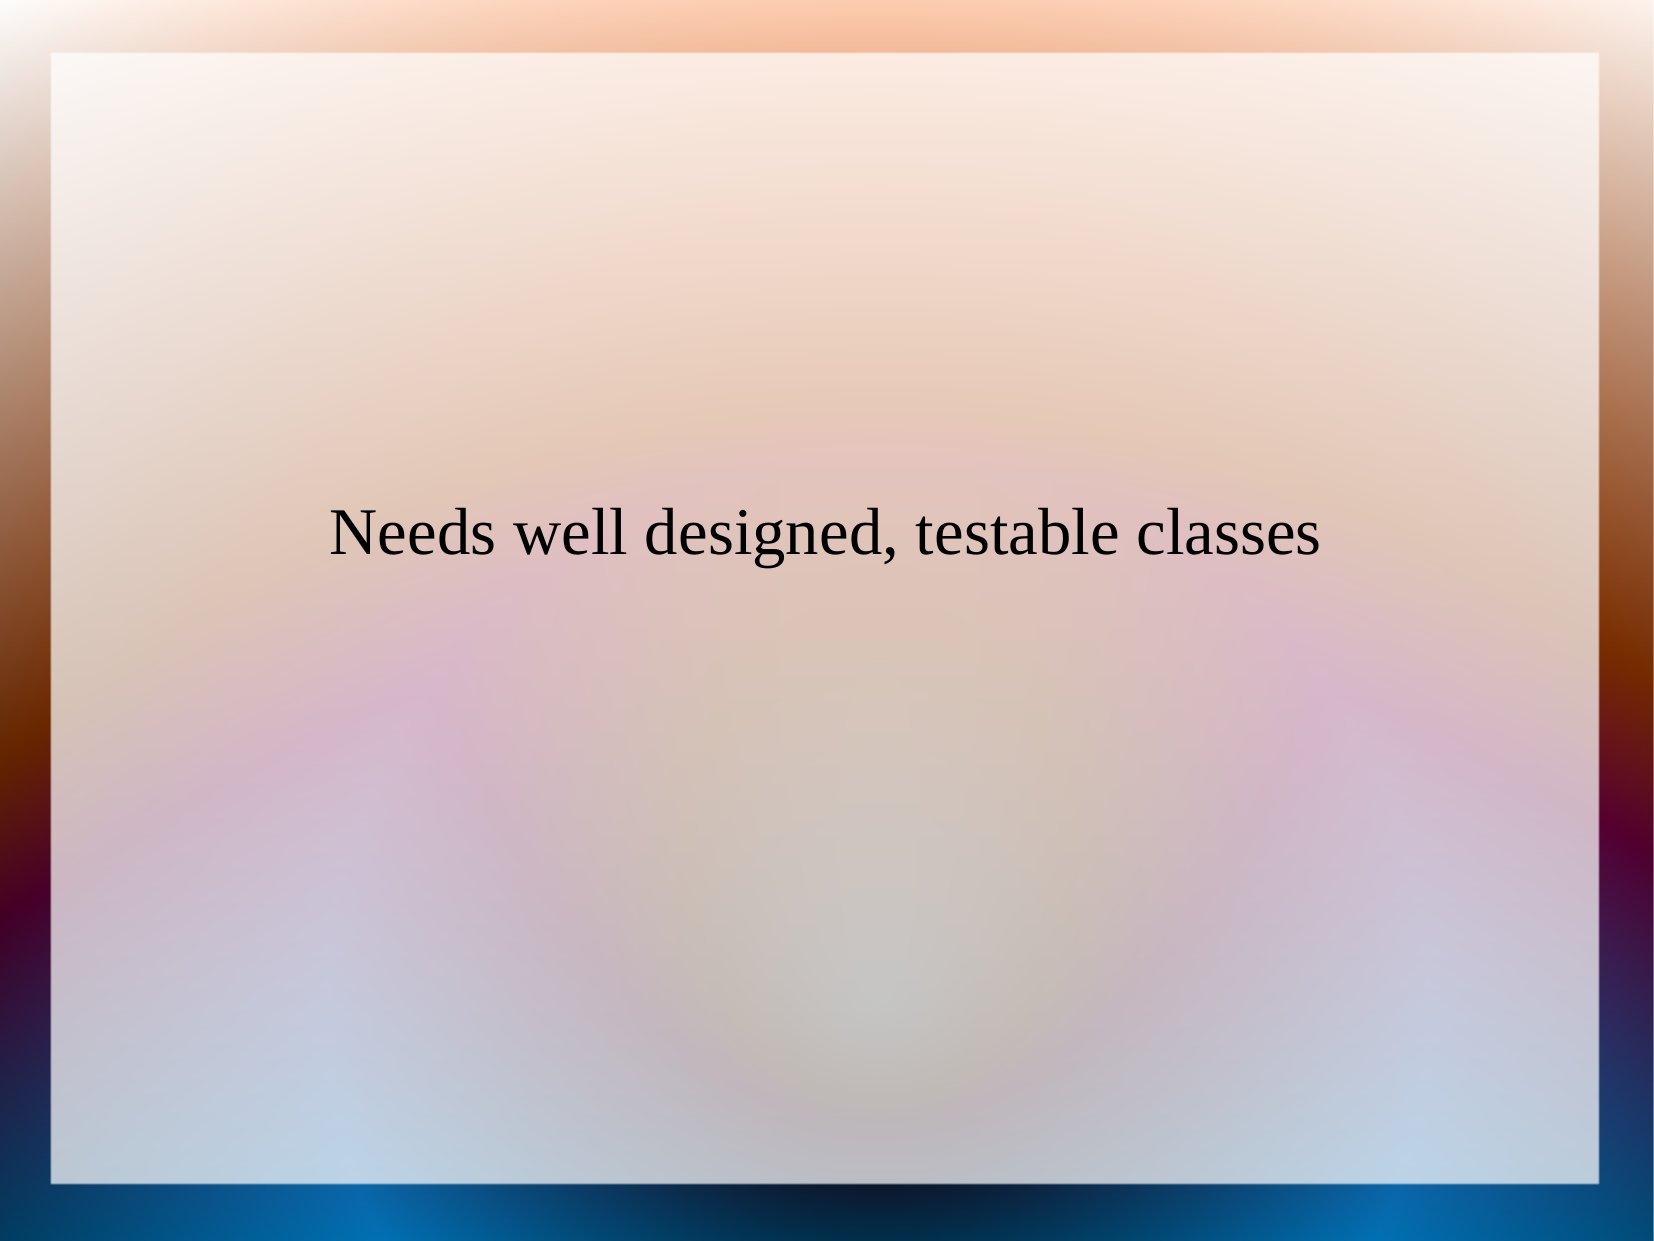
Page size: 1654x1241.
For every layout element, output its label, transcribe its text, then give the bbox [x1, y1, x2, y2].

subtitle Needs well designed, testable classes [82, 55, 1571, 1010]
picture [0, 0, 1654, 1241]
